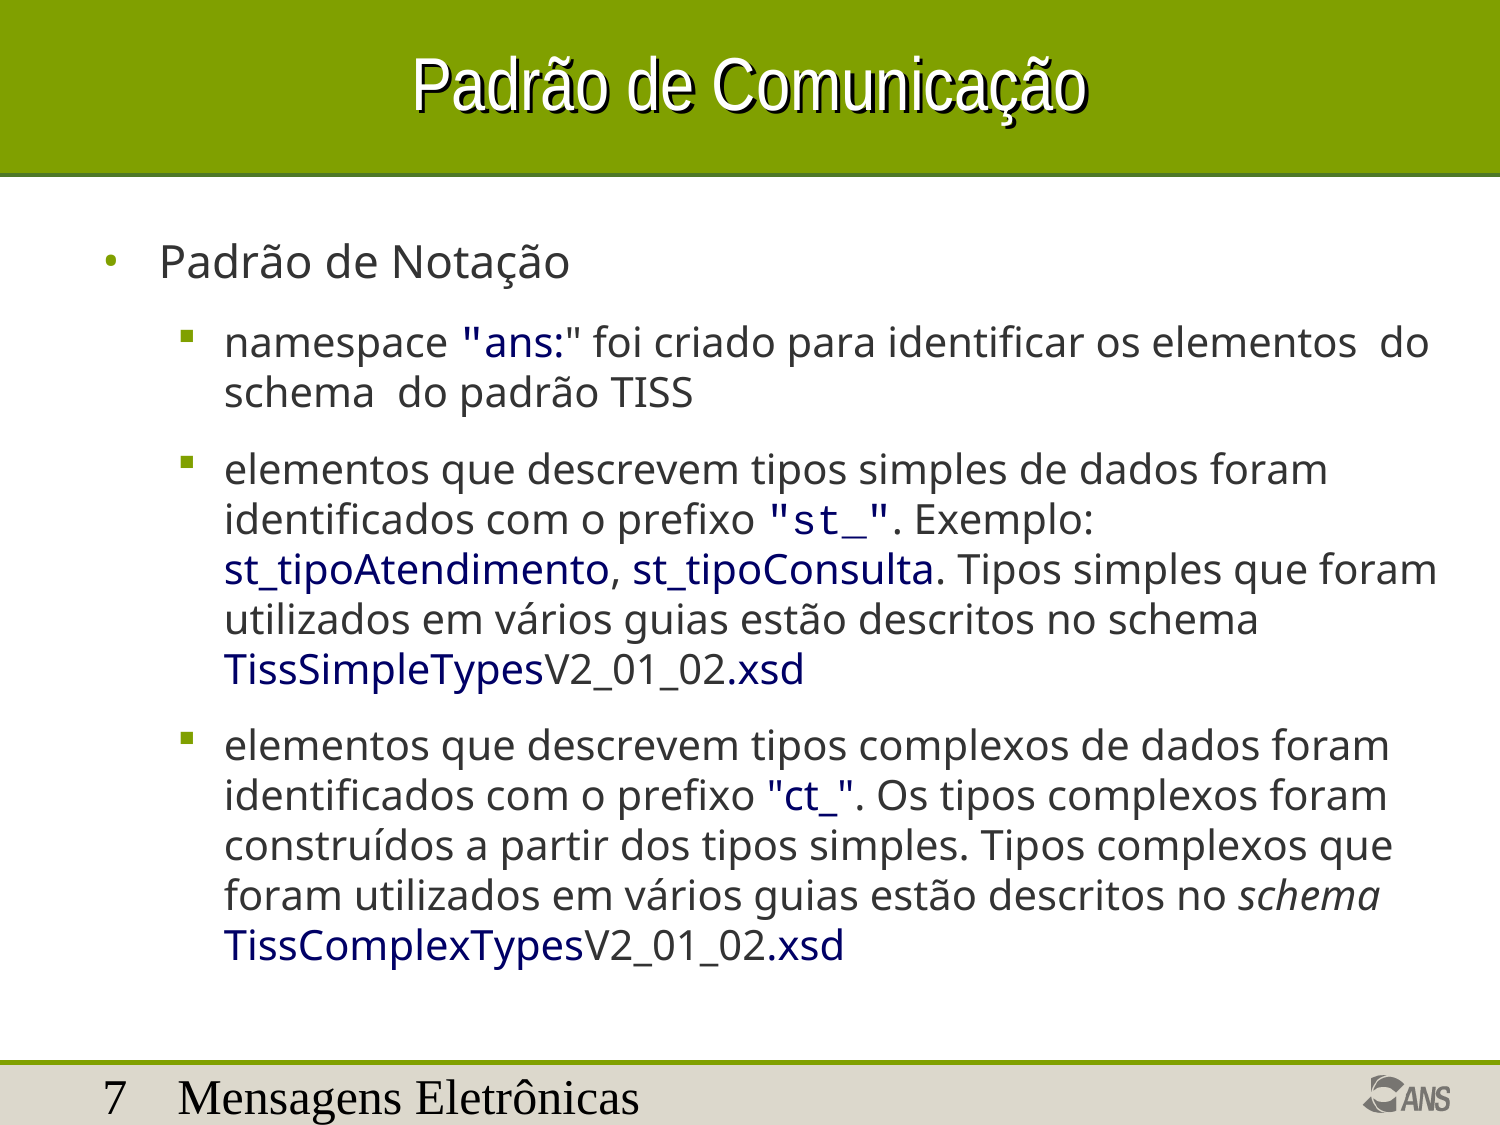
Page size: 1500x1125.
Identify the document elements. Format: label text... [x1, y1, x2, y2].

picture [1362, 1075, 1450, 1113]
title Padrão de Comunicação [24, 10, 1475, 161]
list Padrão de Notação namespace "ans:" foi criado para identificar os elementos do schema do padrão TISS elementos que descrevem tipos simples de dados foram identificados com o prefixo "st_". Exemplo: st_tipoAtendimento, st_tipoConsulta. Tipos simples que foram utilizados em vários guias estão descritos no schema TissSimpleTypesV2_01_02.xsd elementos que descrevem tipos complexos de dados foram identificados com o prefixo "ct_". Os tipos complexos foram construídos a partir dos tipos simples. Tipos complexos que foram utilizados em vários guias estão descritos no schema TissComplexTypesV2_01_02.xsd [87, 224, 1475, 1025]
